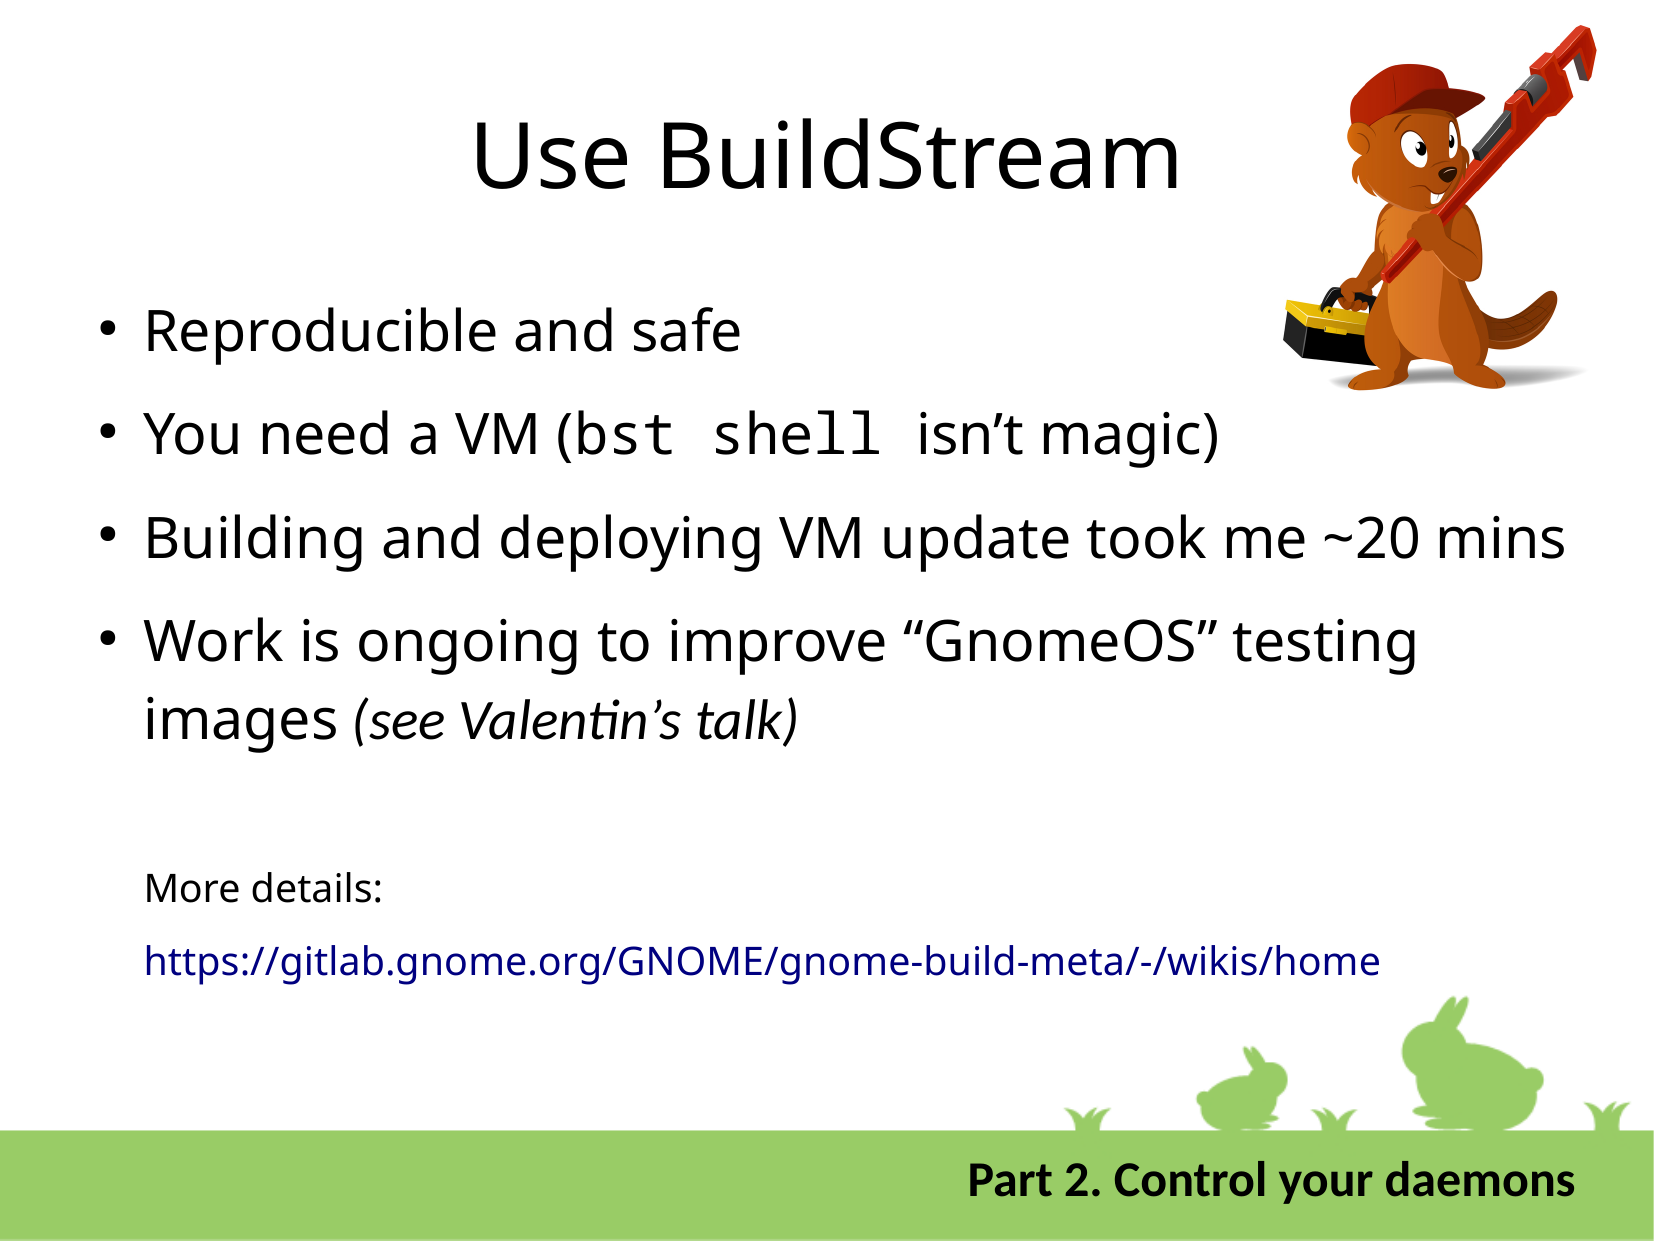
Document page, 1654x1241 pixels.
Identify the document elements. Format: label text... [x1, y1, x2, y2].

list Reproducible and safe You need a VM (bst shell isn’t magic) Building and deploying VM update took me ~20 mins Work is ongoing to improve “GnomeOS” testing images (see Valentin’s talk) More details:https://gitlab.gnome.org/GNOME/gnome-build-meta/-/wikis/home [82, 290, 1571, 1010]
picture [0, 0, 1654, 1241]
text_box Part 2. Control your daemons [874, 1151, 1614, 1217]
title Use BuildStream [82, 49, 1234, 257]
